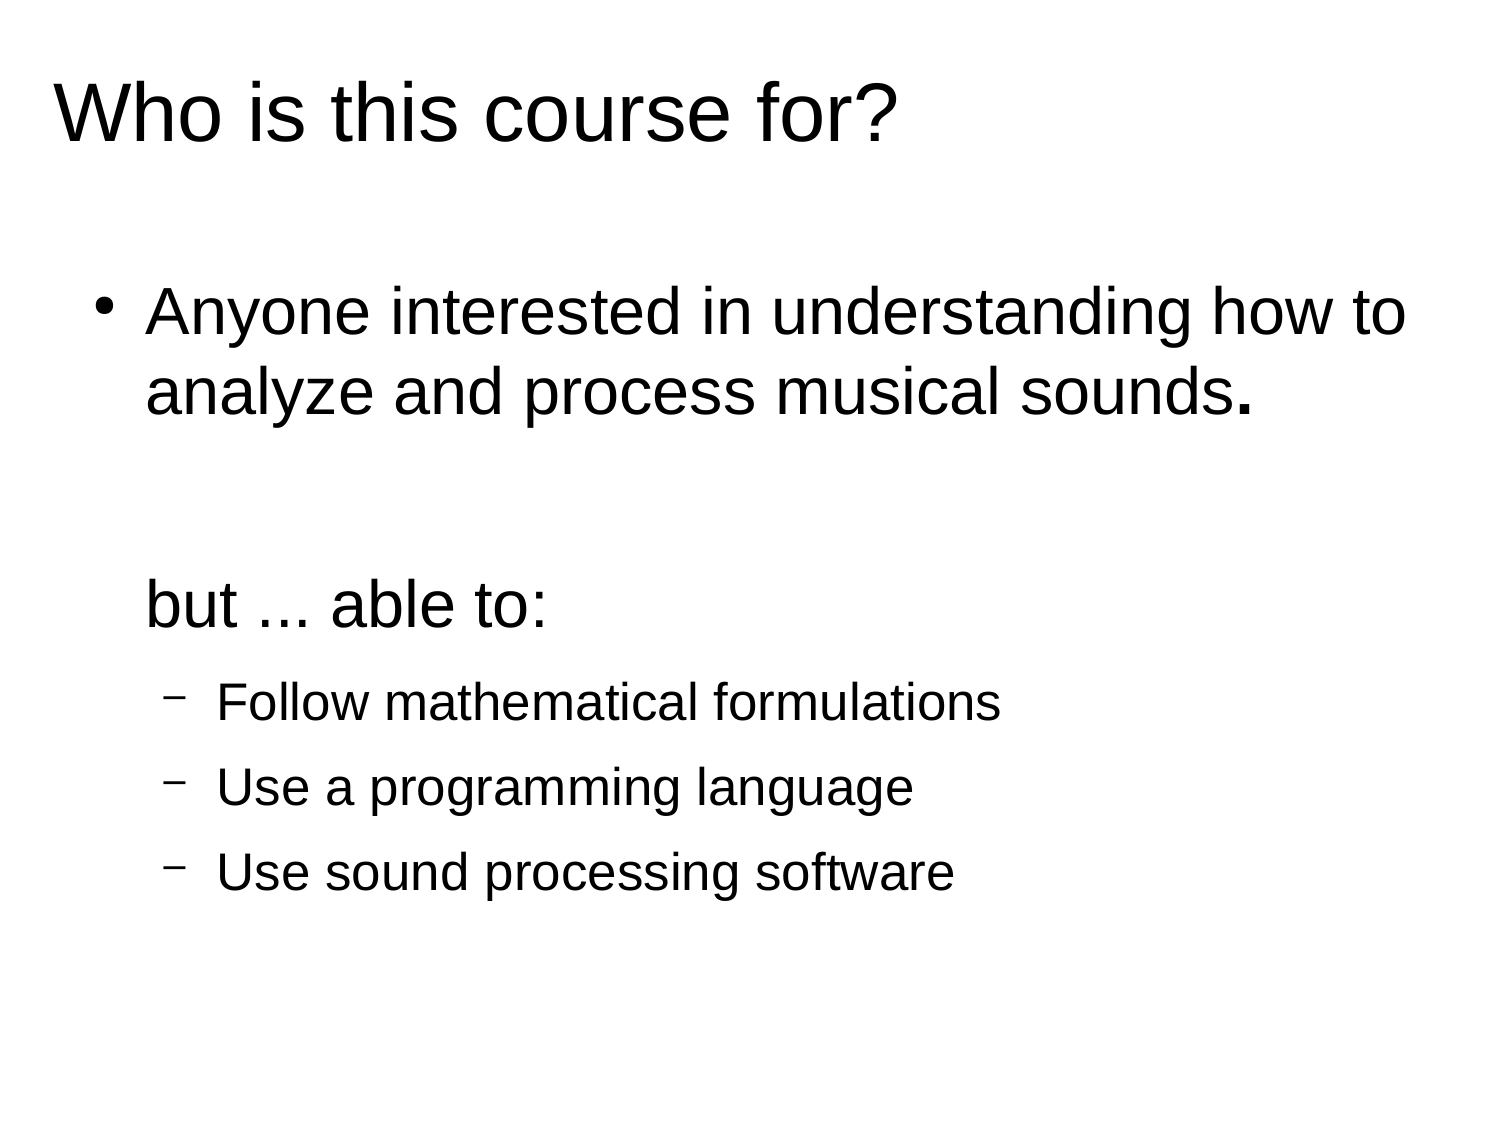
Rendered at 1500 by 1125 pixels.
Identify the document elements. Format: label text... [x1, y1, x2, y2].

title Who is this course for? [53, 18, 1403, 207]
list Anyone interested in understanding how to analyze and process musical sounds. but ... able to: Follow mathematical formulations Use a programming language Use sound processing software [75, 263, 1425, 1006]
